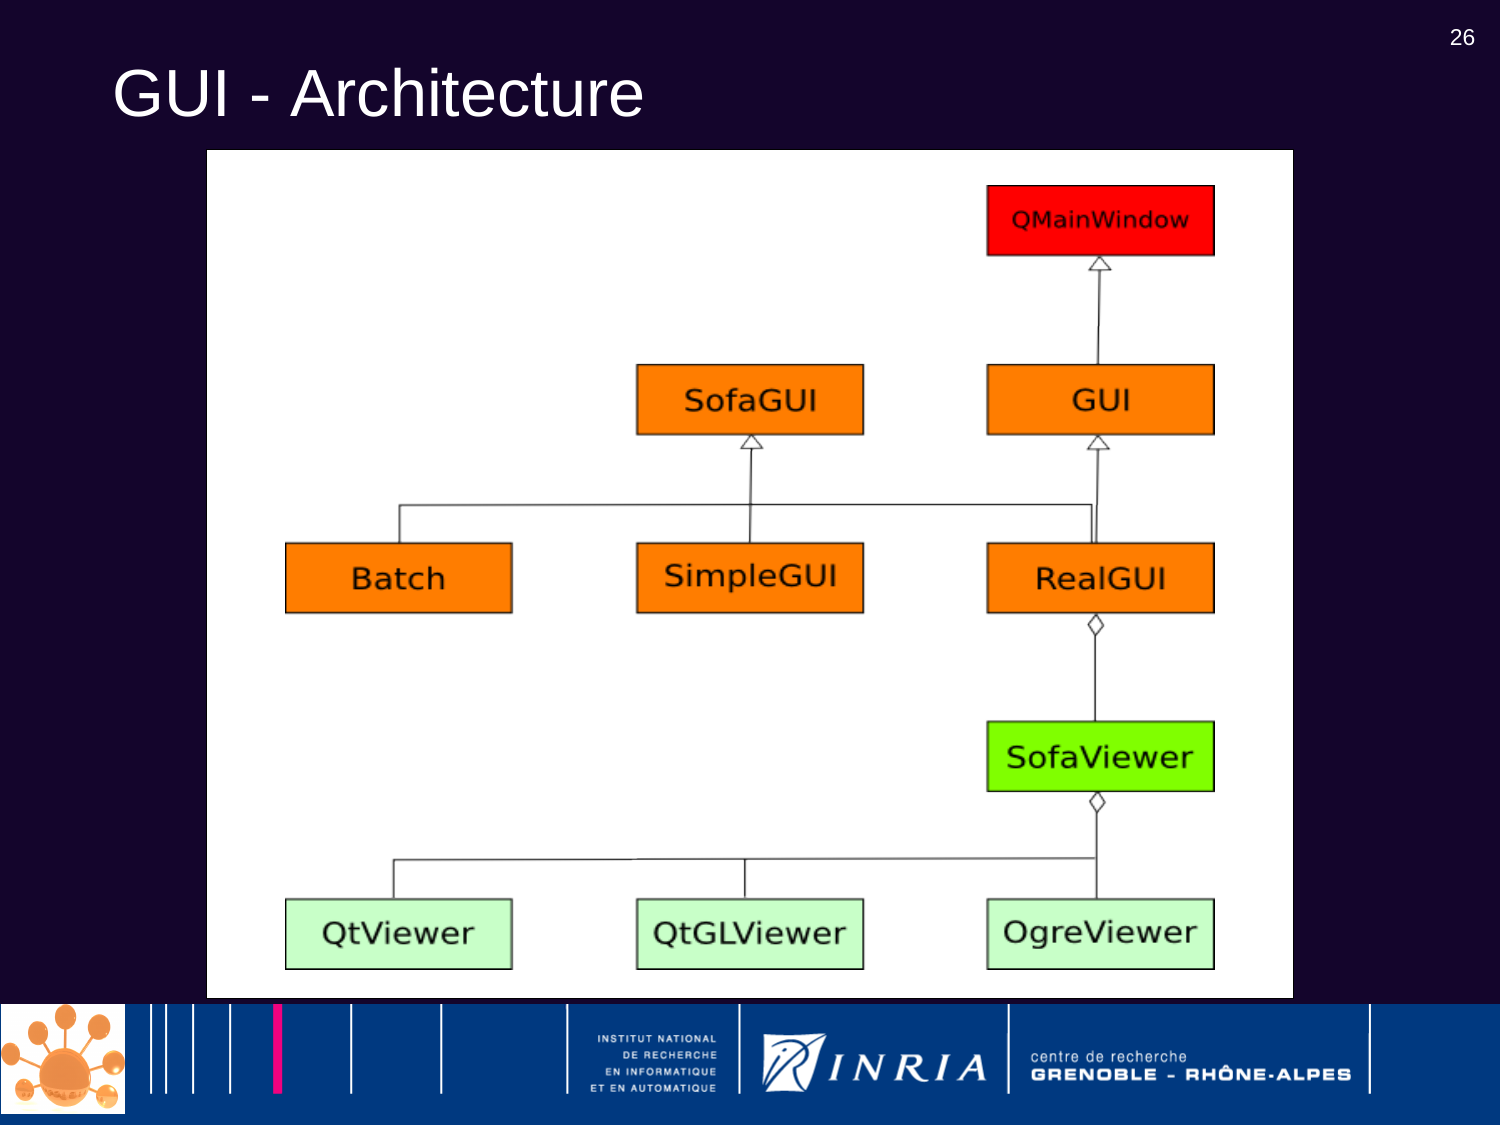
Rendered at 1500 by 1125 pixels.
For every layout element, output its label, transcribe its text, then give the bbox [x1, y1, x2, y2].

title GUI - Architecture [112, 7, 1474, 181]
picture [285, 185, 1215, 970]
text_box [206, 149, 1294, 999]
picture [0, 1004, 1500, 1125]
